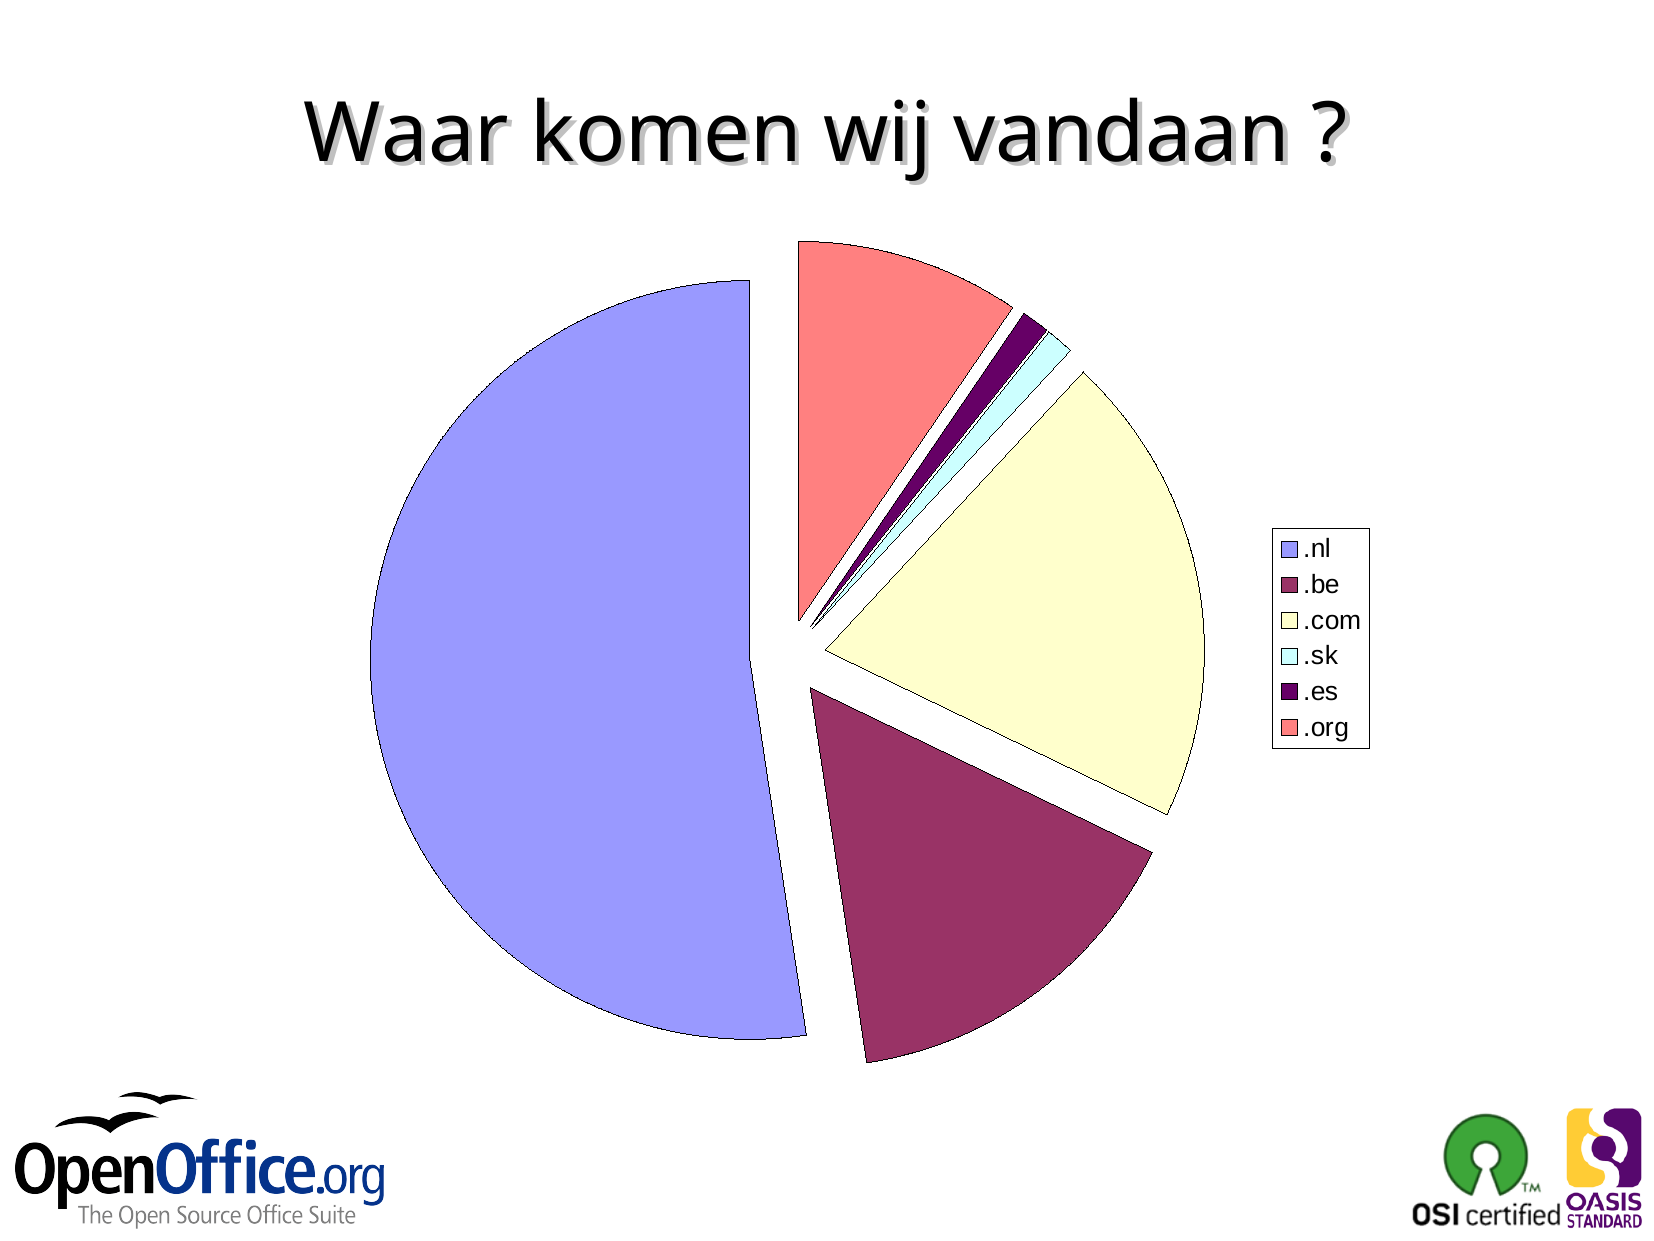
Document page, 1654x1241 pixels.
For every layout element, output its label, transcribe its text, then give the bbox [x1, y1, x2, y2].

picture [1405, 1102, 1654, 1238]
chart [324, 206, 1418, 1093]
picture [15, 1092, 384, 1229]
title Waar komen wij vandaan ? [82, 49, 1571, 207]
